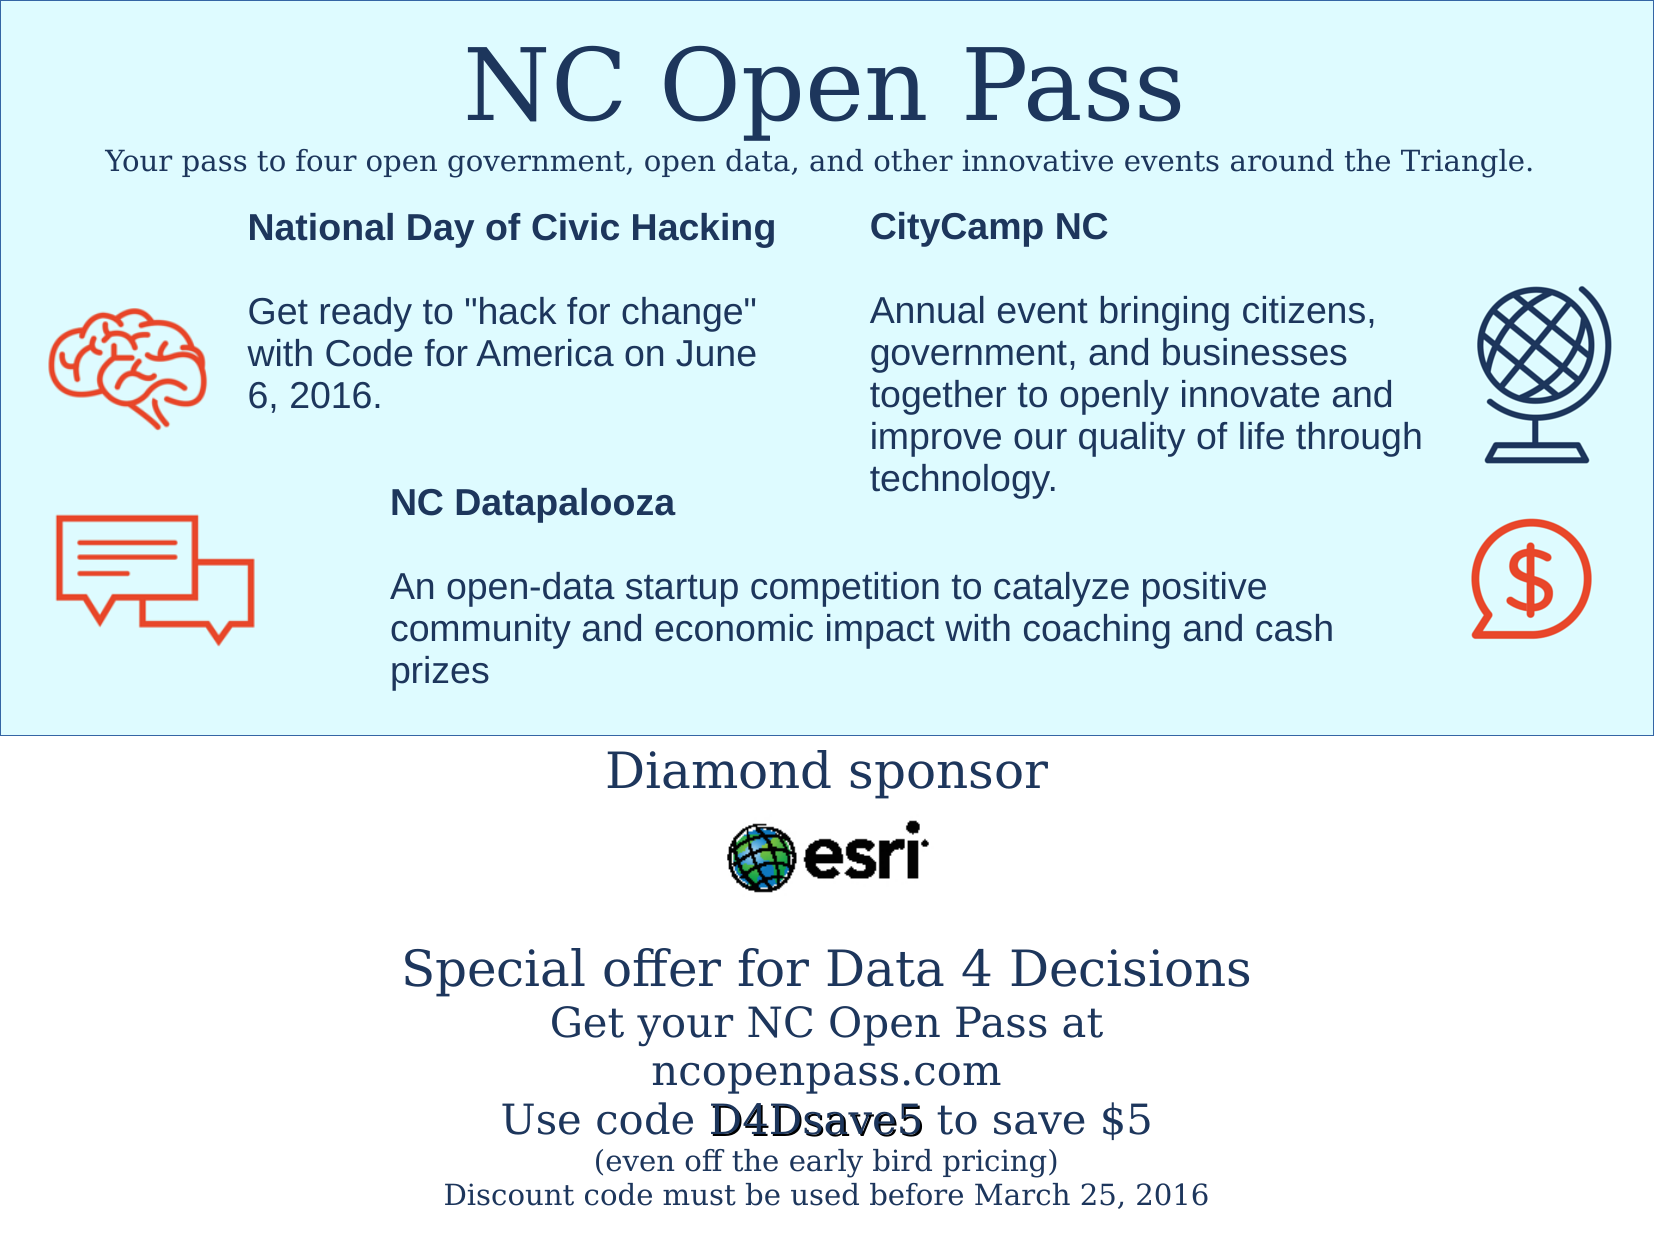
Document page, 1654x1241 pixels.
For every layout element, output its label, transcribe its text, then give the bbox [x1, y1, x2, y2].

text_box Special offer for Data 4 Decisions Get your NC Open Pass at ncopenpass.com Use code D4Dsave5 to save $5 (even off the early bird pricing) Discount code must be used before March 25, 2016 [211, 915, 1442, 1238]
text_box National Day of Civic Hacking Get ready to "hack for change" with Code for America on June 6, 2016. [233, 157, 804, 467]
picture [705, 803, 947, 912]
text_box CityCamp NC Annual event bringing citizens, government, and businesses together to openly innovate and improve our quality of life through technology. [855, 156, 1456, 591]
text_box Diamond sponsor [0, 720, 1654, 822]
text_box NC Open Pass Your pass to four open government, open data, and other innovative events around the Triangle. [30, 20, 1621, 186]
picture [1456, 276, 1640, 475]
text_box NC Datapalooza An open-data startup competition to catalyze positive community and economic impact with coaching and cash prizes [375, 474, 1351, 720]
picture [10, 258, 266, 699]
picture [1429, 488, 1628, 687]
